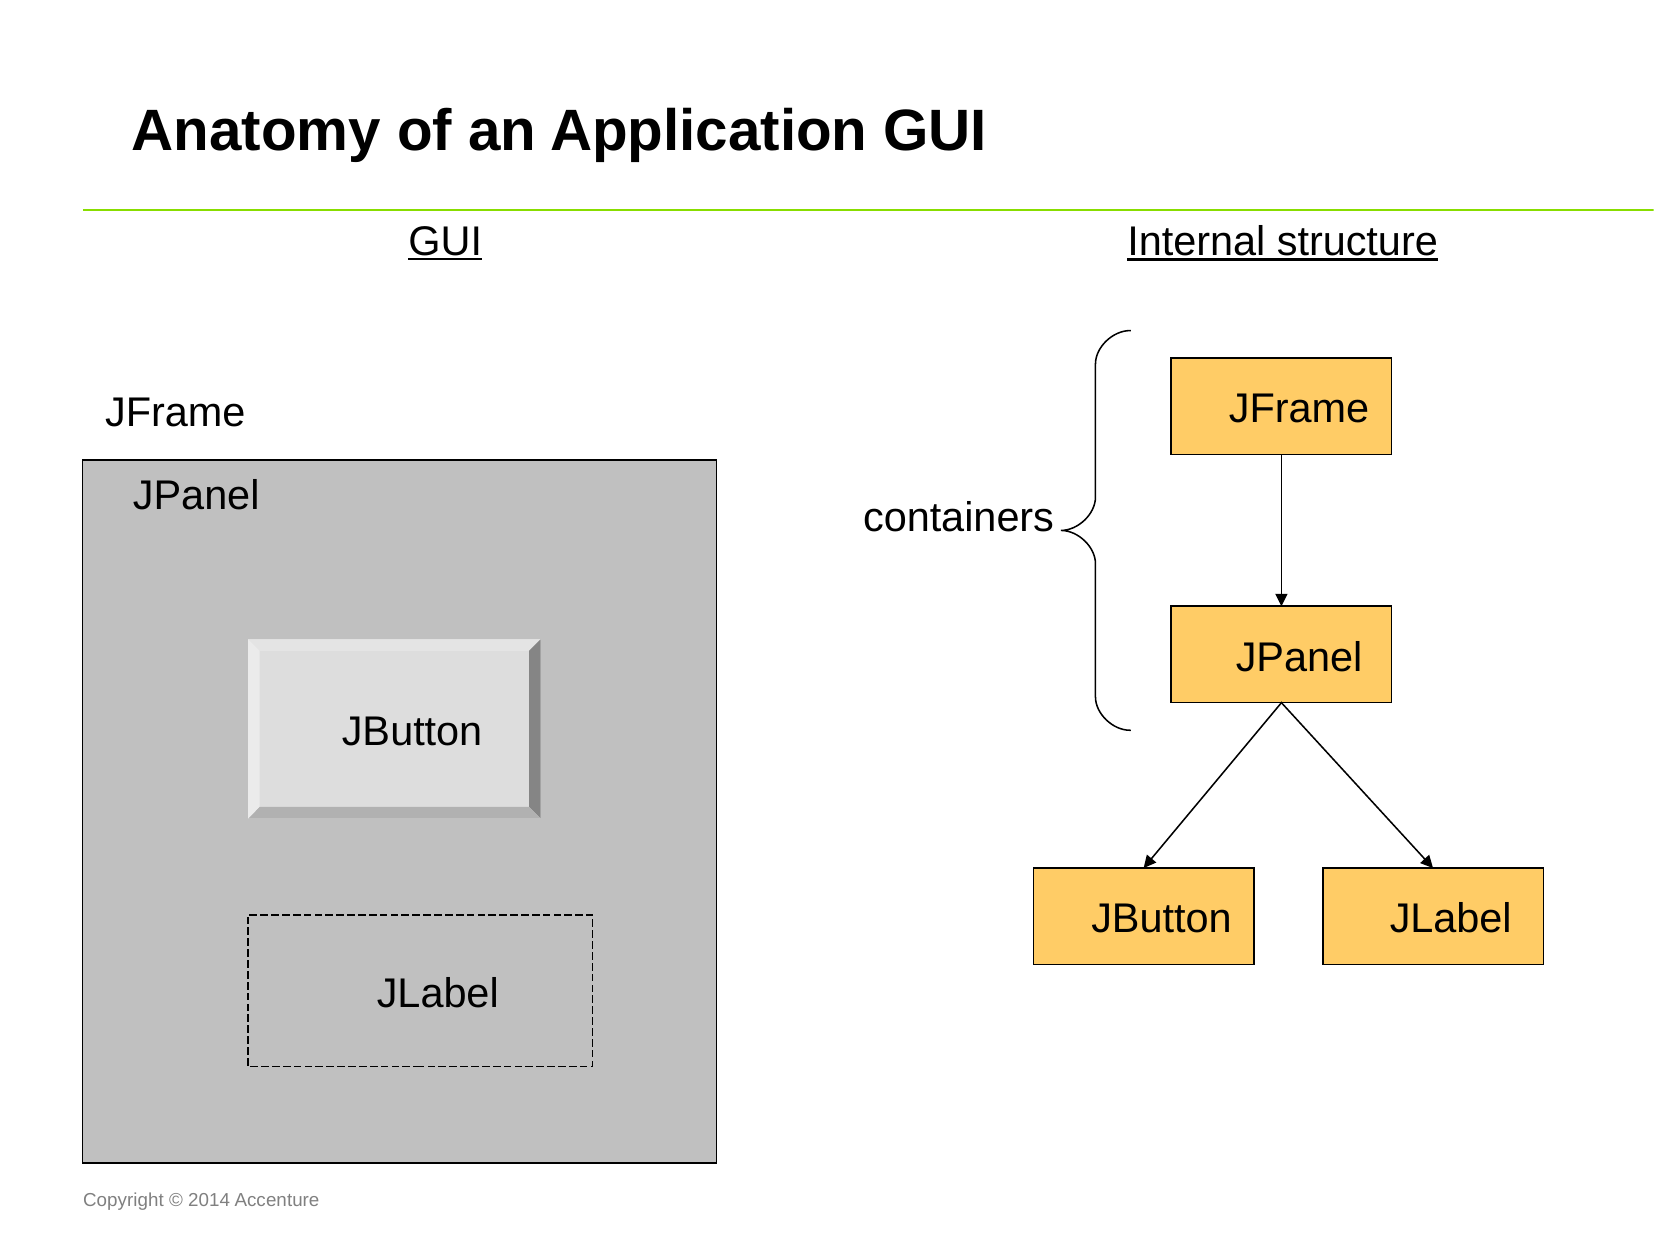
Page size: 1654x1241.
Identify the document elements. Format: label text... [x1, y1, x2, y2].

text_box JLabel [247, 914, 593, 1067]
text_box JButton [260, 651, 529, 806]
text_box containers [812, 482, 1070, 548]
title Anatomy of an Application GUI [81, 56, 1654, 199]
text_box JFrame [1171, 358, 1392, 455]
text_box JPanel [1171, 606, 1392, 703]
text_box Internal structure [1077, 206, 1453, 272]
text_box JPanel [82, 460, 717, 1163]
text_box JButton [1033, 868, 1254, 965]
text_box JFrame [55, 377, 261, 443]
text_box JLabel [1322, 868, 1544, 965]
text_box GUI [358, 206, 498, 272]
